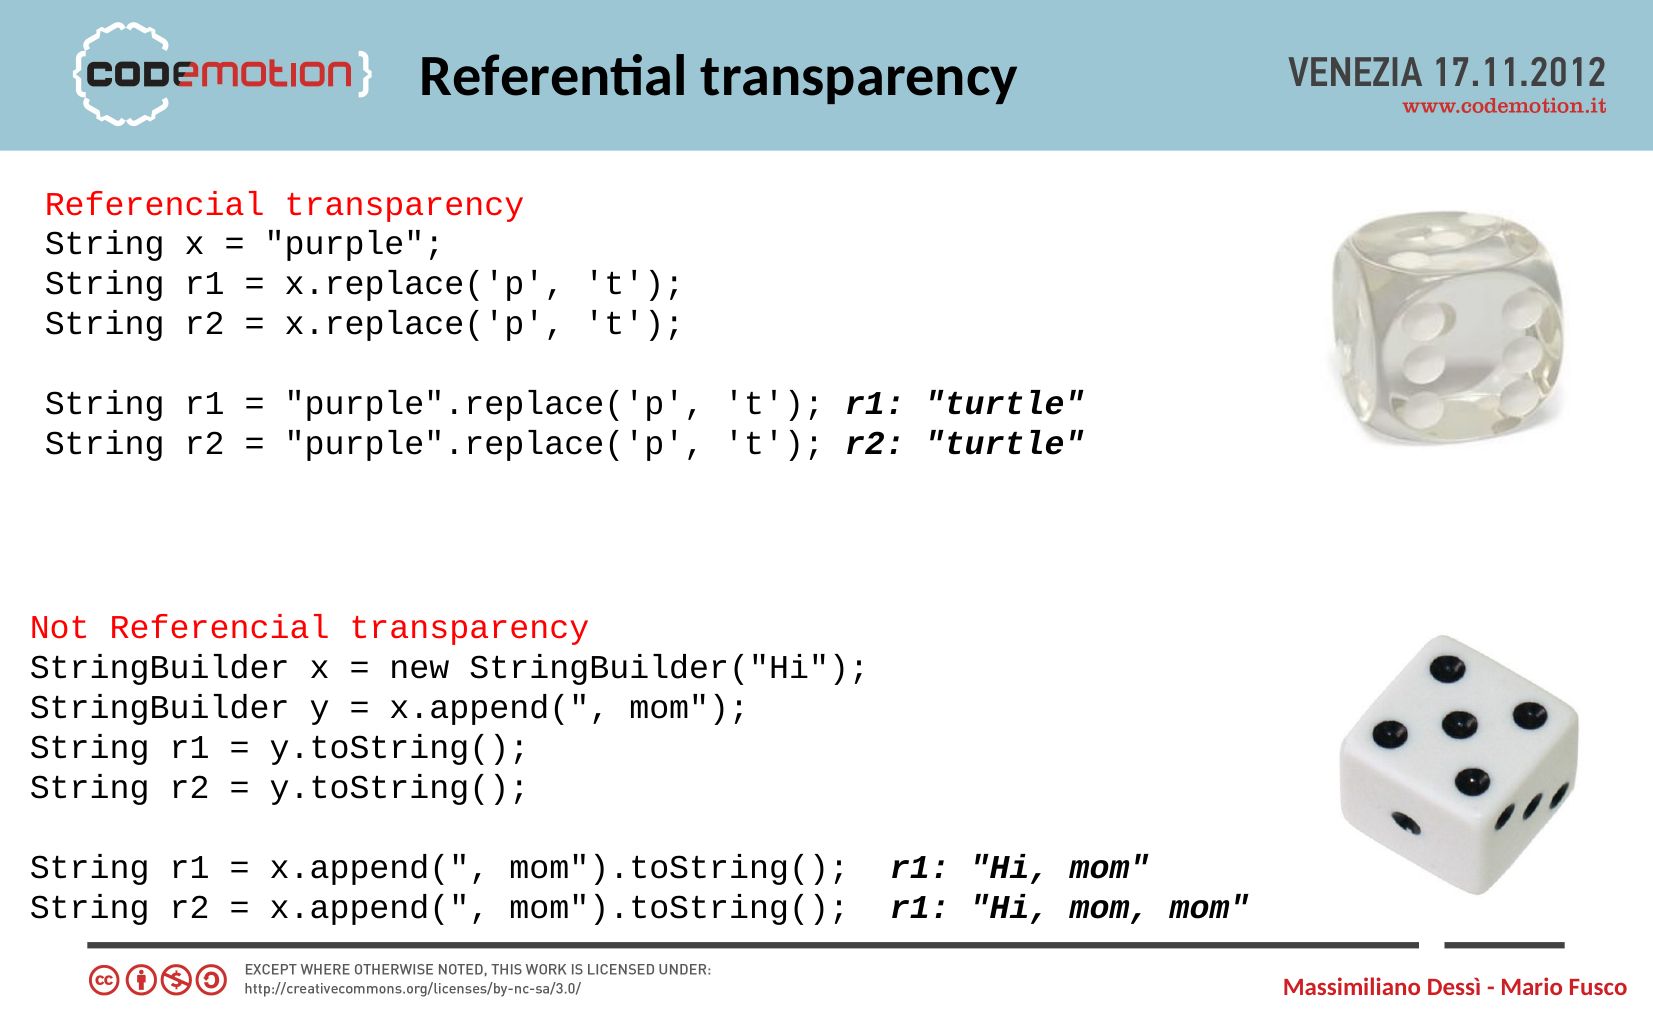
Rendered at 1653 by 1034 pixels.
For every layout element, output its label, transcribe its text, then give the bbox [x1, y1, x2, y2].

picture [0, 0, 1653, 1034]
text_box Not Referencial transparency StringBuilder x = new StringBuilder("Hi"); StringBuilder y = x.append(", mom"); String r1 = y.toString(); String r2 = y.toString(); String r1 = x.append(", mom").toString(); r1: "Hi, mom" String r2 = x.append(", mom").toString(); r1: "Hi, mom, mom" [15, 598, 1291, 1034]
text_box Referential transparency [405, 30, 1501, 145]
text_box Referencial transparency String x = "purple"; String r1 = x.replace('p', 't'); String r2 = x.replace('p', 't'); String r1 = "purple".replace('p', 't'); r1: "turtle" String r2 = "purple".replace('p', 't'); r2: "turtle" [30, 174, 1216, 598]
